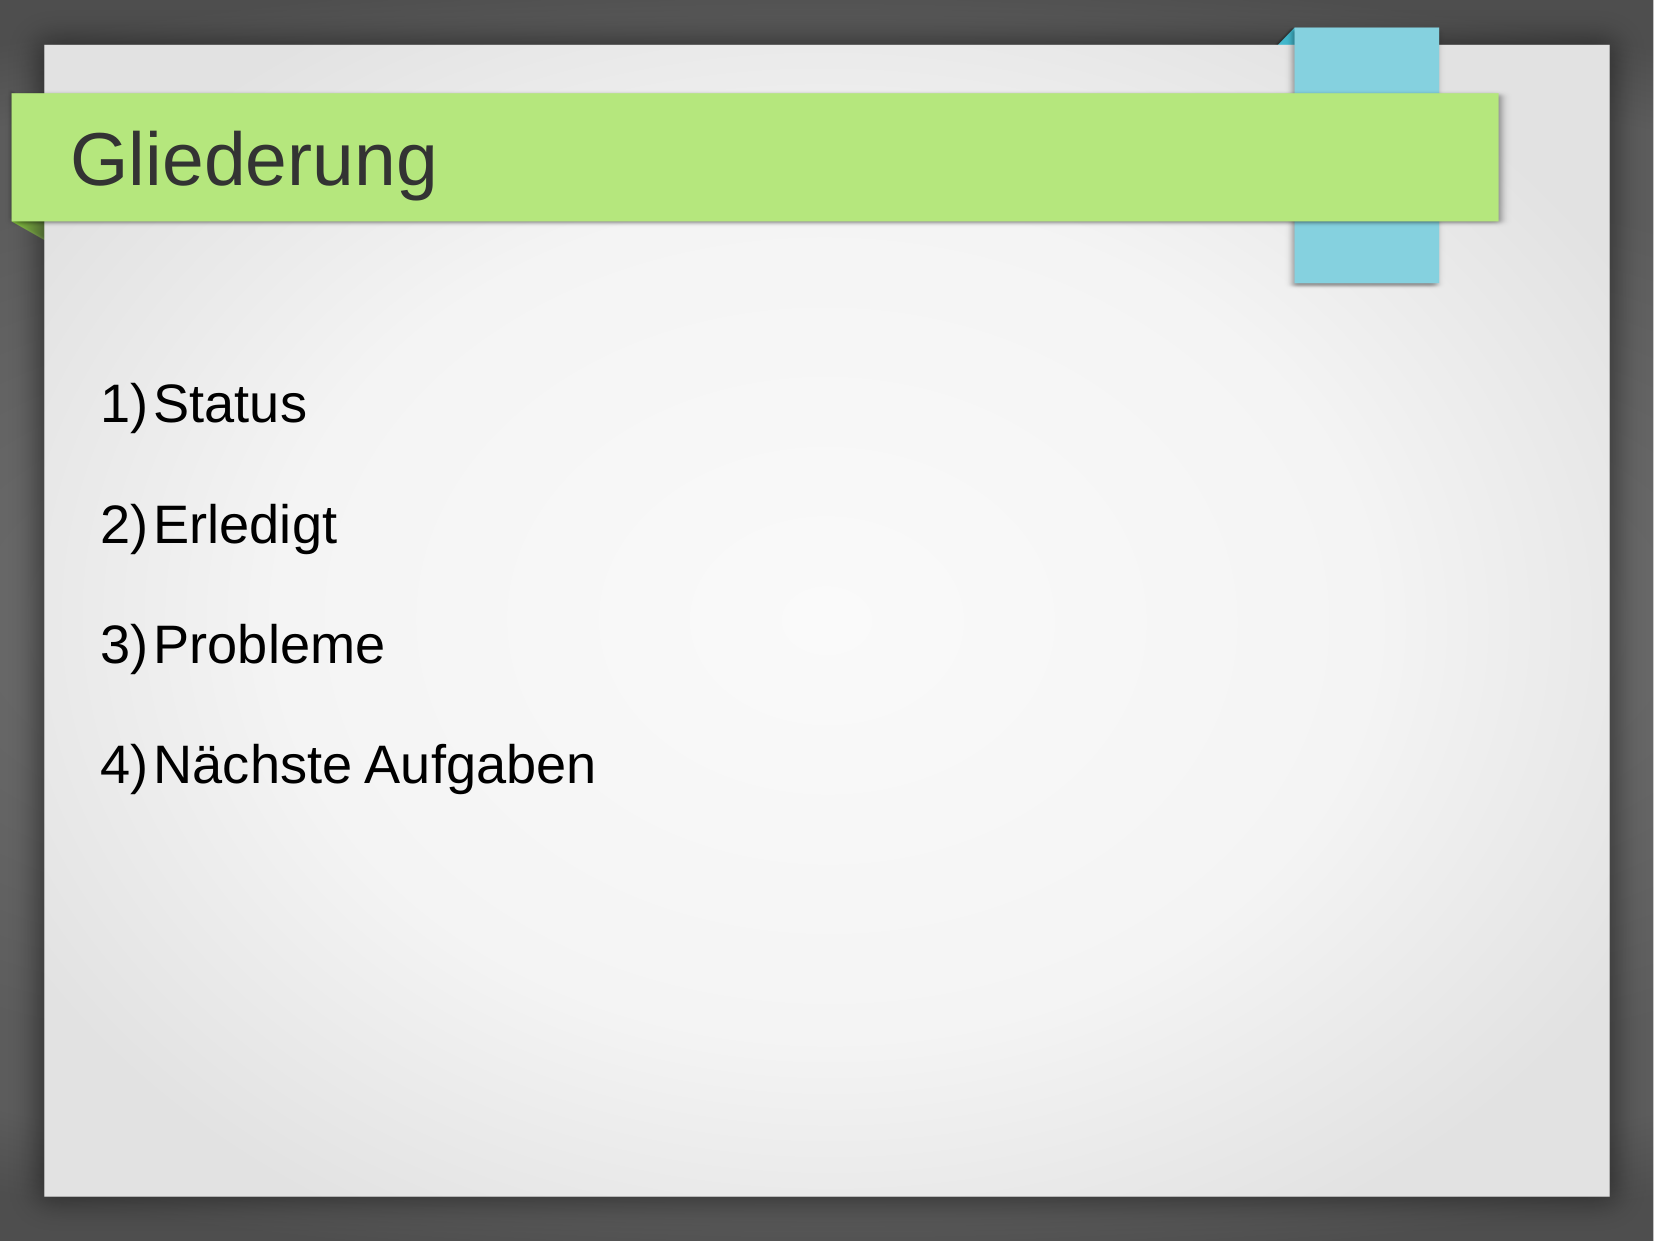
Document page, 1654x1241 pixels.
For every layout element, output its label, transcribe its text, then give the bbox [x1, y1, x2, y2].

title Gliederung [70, 106, 1229, 213]
picture [0, 0, 1654, 1241]
list Status Erledigt Probleme Nächste Aufgaben [82, 343, 1538, 1063]
